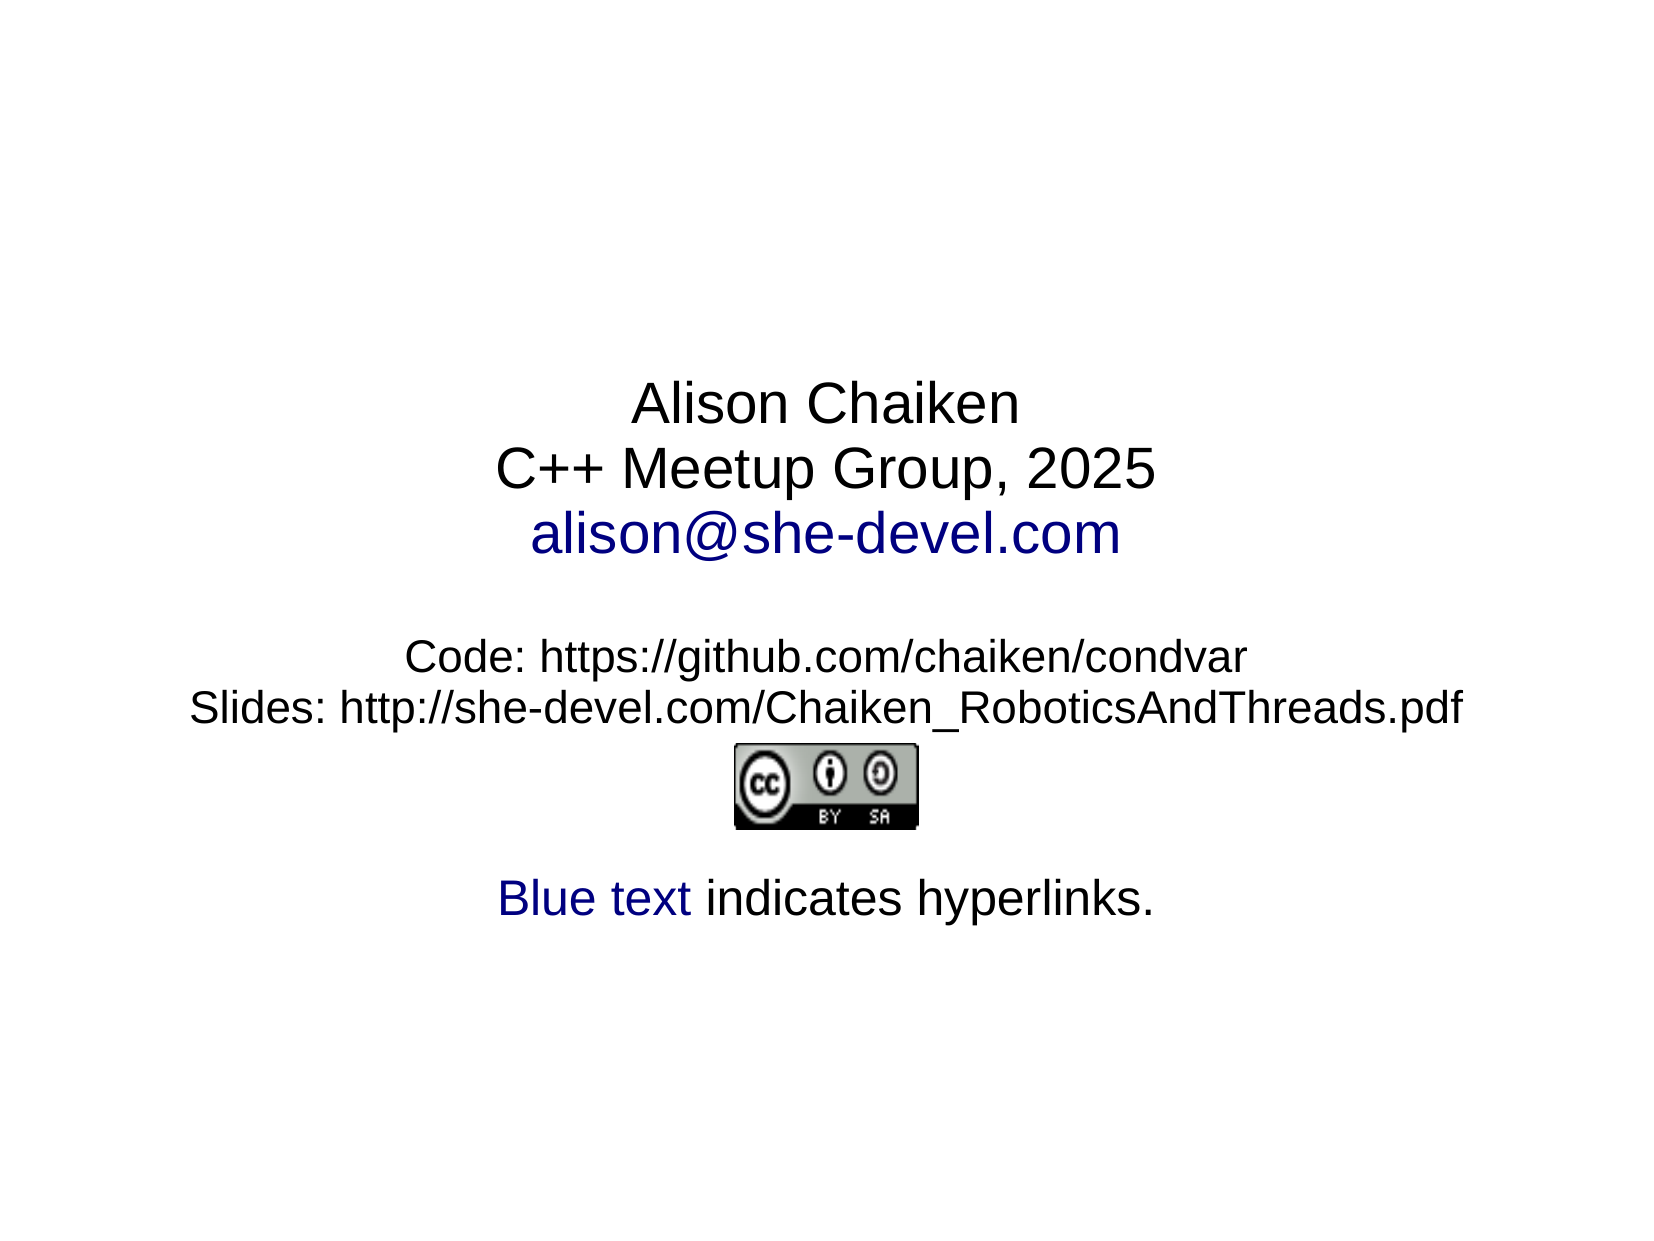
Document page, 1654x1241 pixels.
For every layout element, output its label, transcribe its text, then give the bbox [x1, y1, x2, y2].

text_box Blue text indicates hyperlinks. [482, 862, 1171, 934]
picture [734, 743, 919, 830]
subtitle Alison Chaiken C++ Meetup Group, 2025 alison@she-devel.com Code: https://github.com/chaiken/condvar Slides: http://she-devel.com/Chaiken_RoboticsAndThreads.pdf [82, 290, 1571, 1010]
